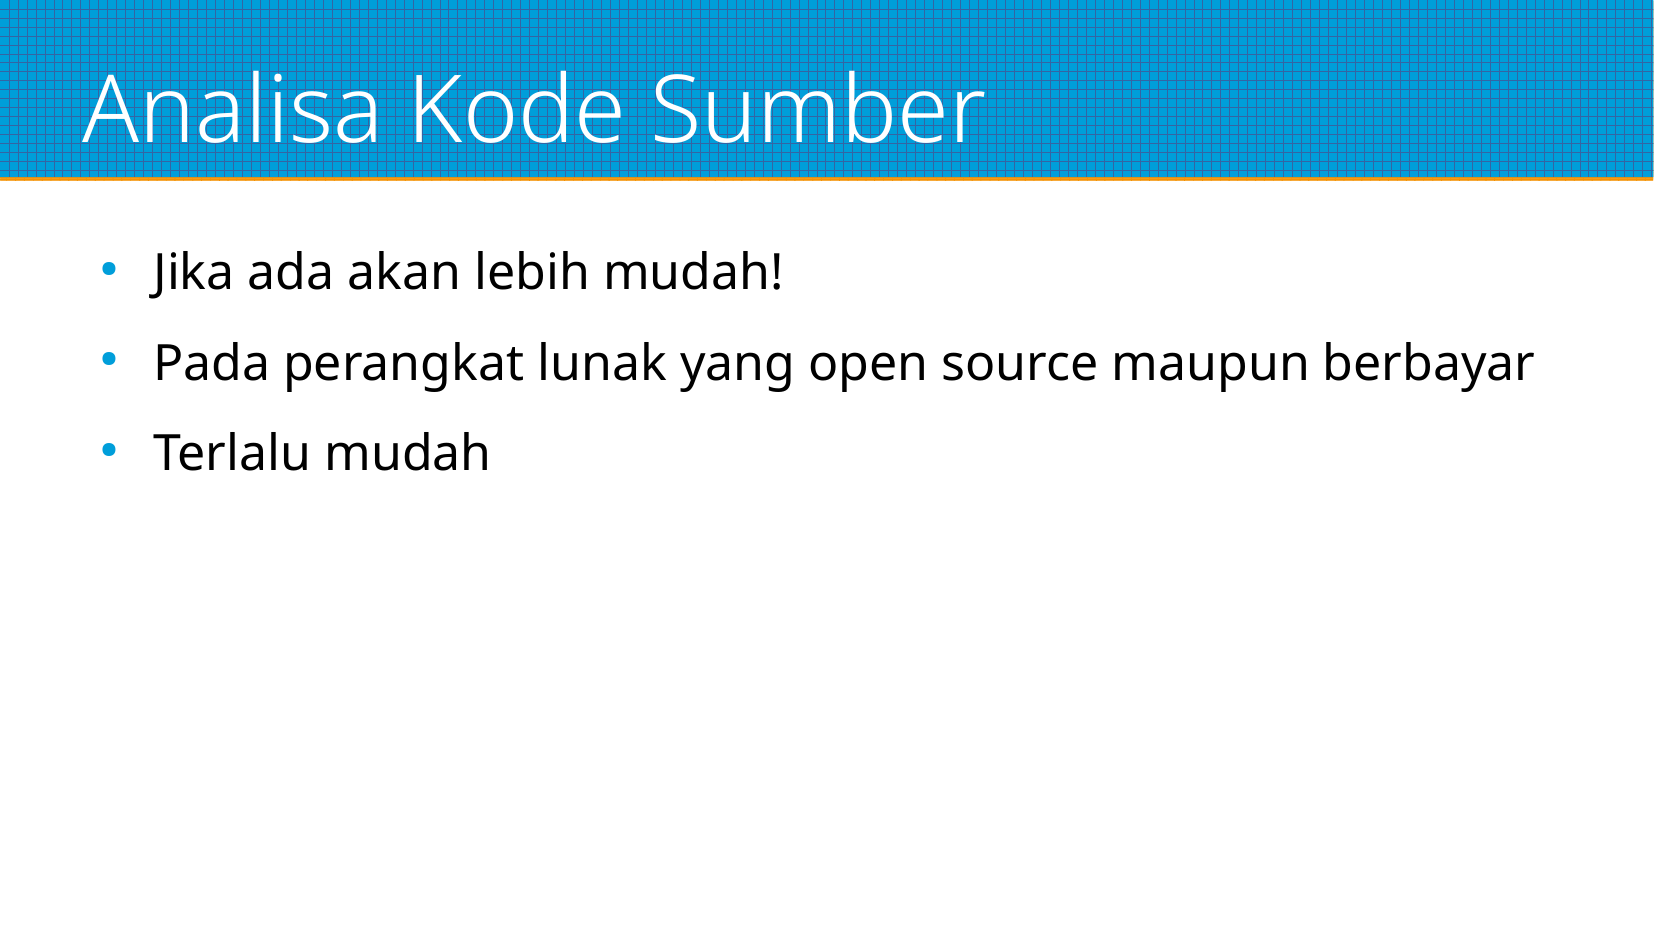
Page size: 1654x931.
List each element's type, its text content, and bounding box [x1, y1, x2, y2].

title Analisa Kode Sumber [82, 14, 1571, 171]
list Jika ada akan lebih mudah! Pada perangkat lunak yang open source maupun berbayar Terlalu mudah [82, 236, 1563, 811]
